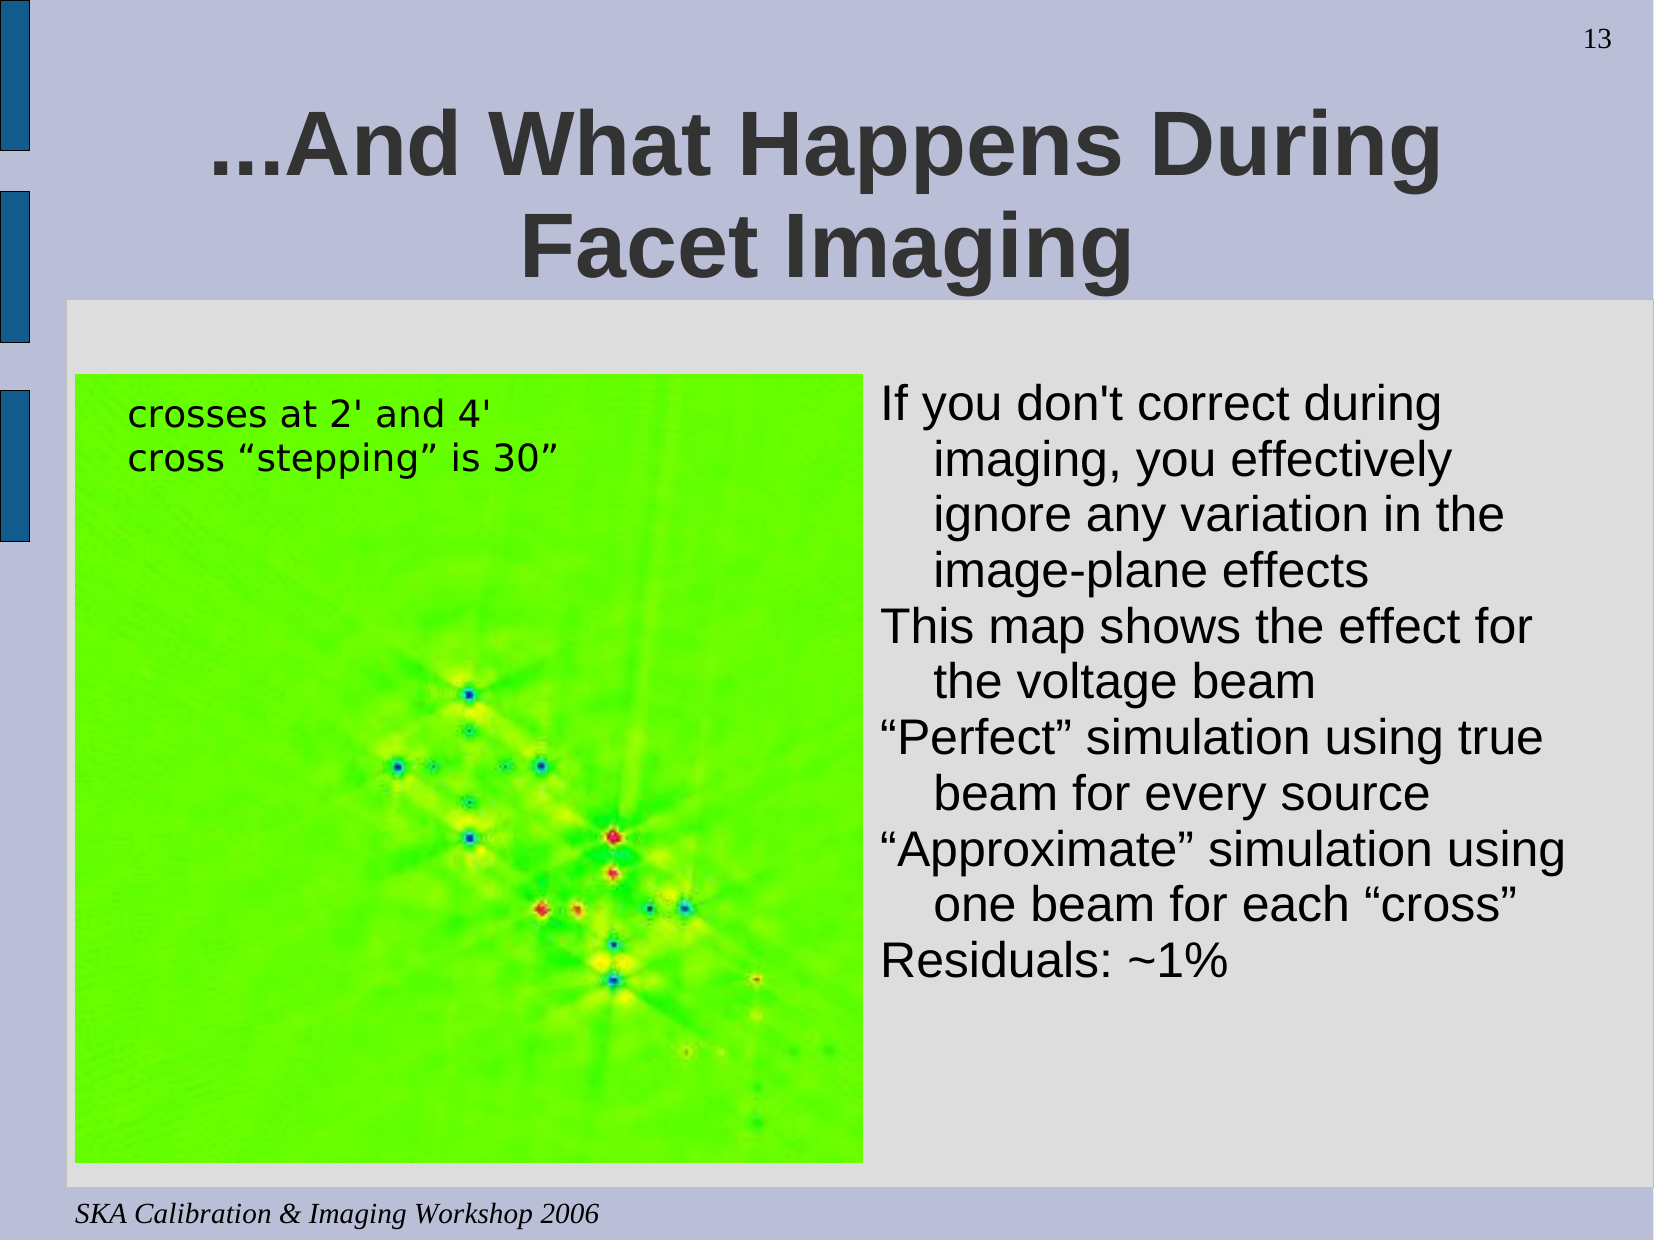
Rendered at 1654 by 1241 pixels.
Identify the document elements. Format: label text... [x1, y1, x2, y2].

picture [75, 374, 863, 1163]
text_box crosses at 2' and 4' cross “stepping” is 30” [112, 385, 788, 488]
title ...And What Happens During Facet Imaging [121, 87, 1534, 302]
list If you don't correct during imaging, you effectively ignore any variation in the image-plane effects This map shows the effect for the voltage beam “Perfect” simulation using true beam for every source “Approximate” simulation using one beam for each “cross” Residuals: ~1% [862, 375, 1613, 1127]
